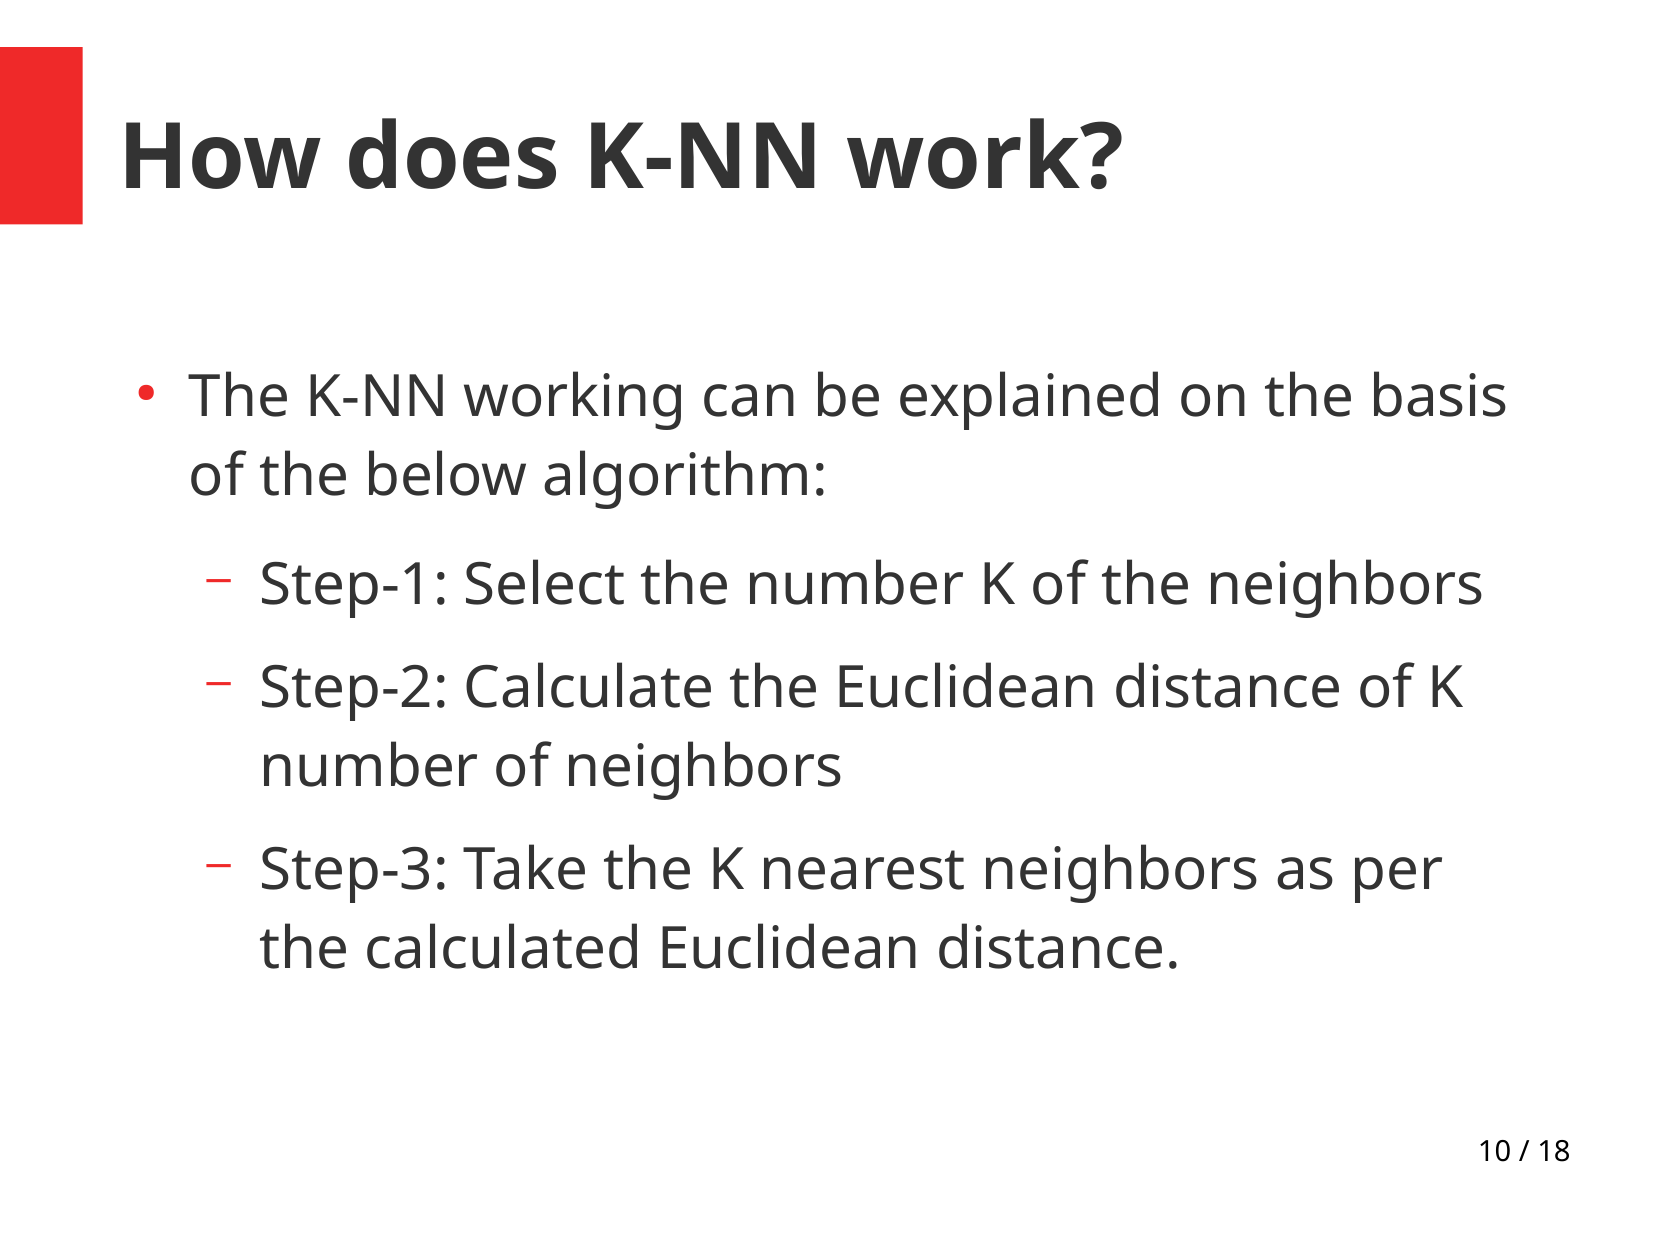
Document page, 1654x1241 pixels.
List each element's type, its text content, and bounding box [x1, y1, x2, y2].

list The K-NN working can be explained on the basis of the below algorithm: Step-1: Select the number K of the neighbors Step-2: Calculate the Euclidean distance of K number of neighbors Step-3: Take the K nearest neighbors as per the calculated Euclidean distance. [118, 354, 1536, 1074]
title How does K-NN work? [118, 49, 1571, 257]
